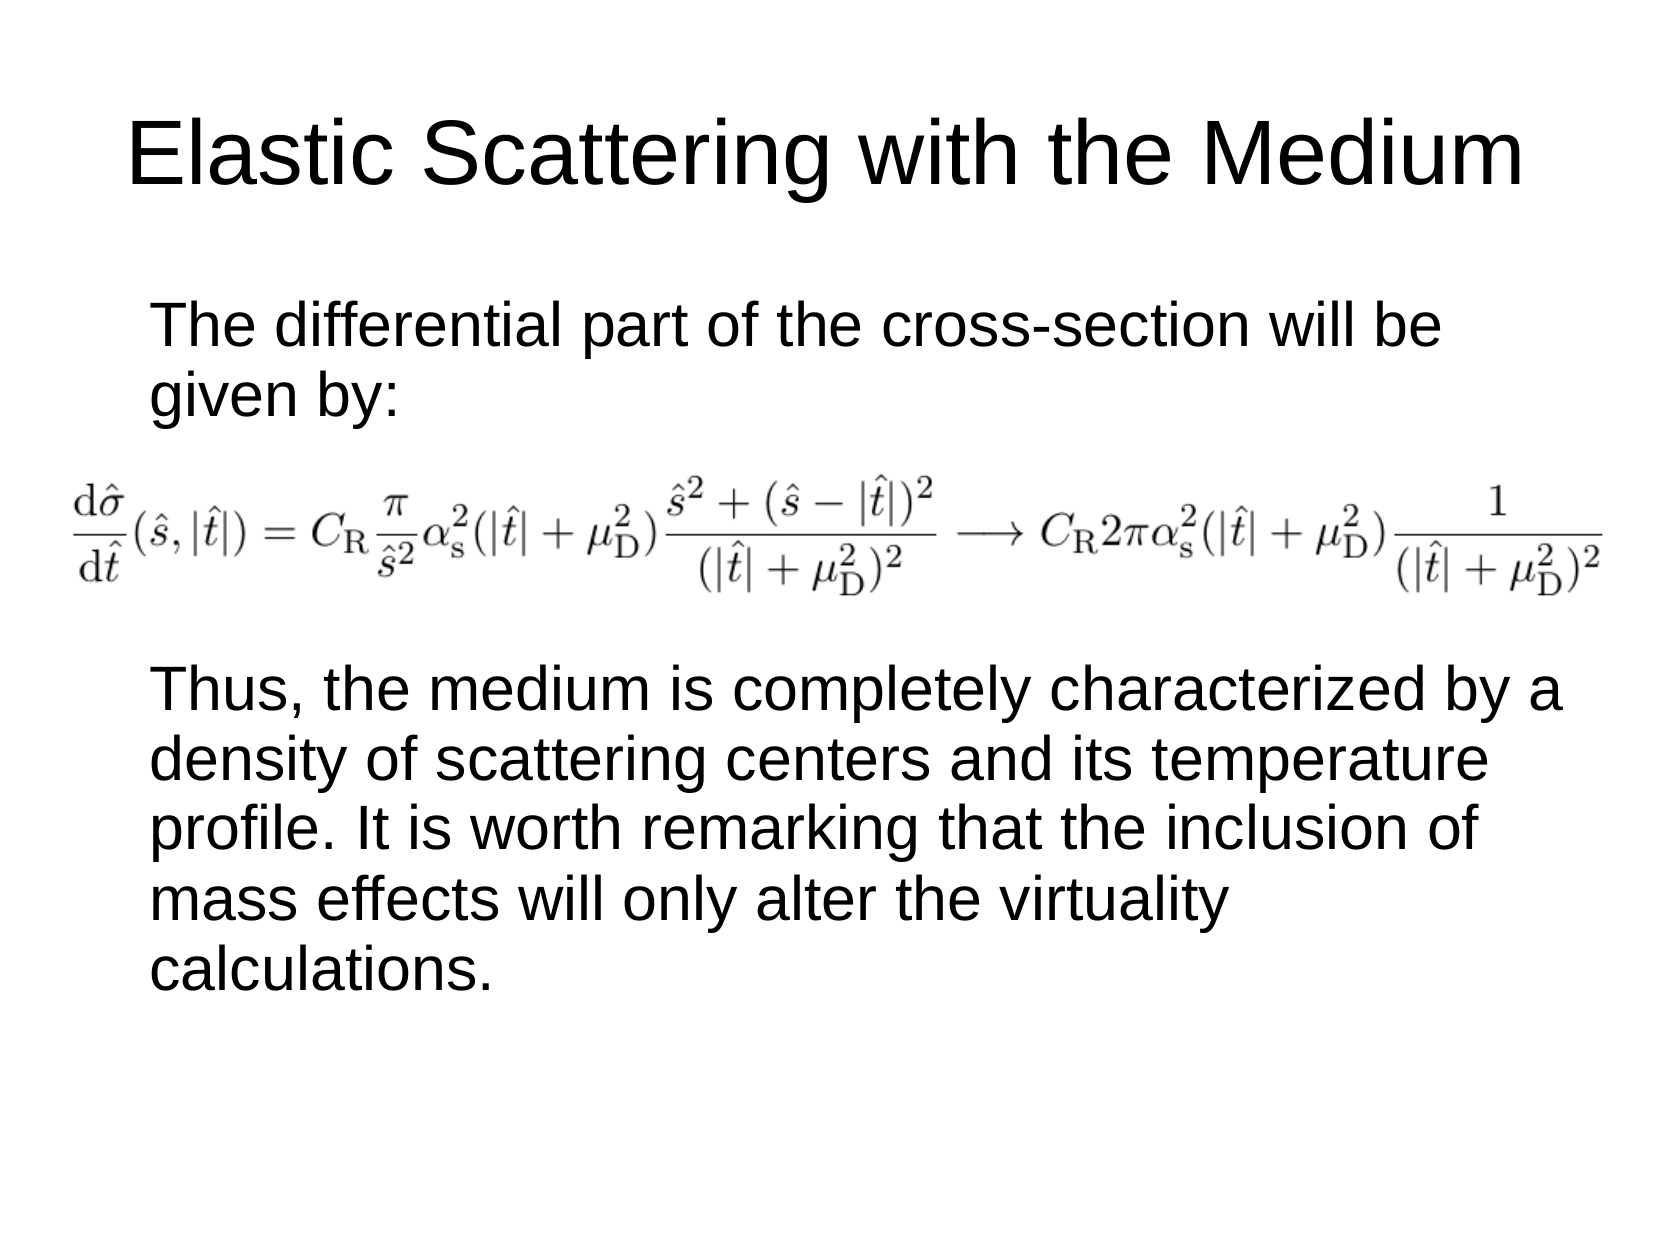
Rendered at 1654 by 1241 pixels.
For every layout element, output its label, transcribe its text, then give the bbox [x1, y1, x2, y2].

title Elastic Scattering with the Medium [82, 49, 1571, 257]
list The differential part of the cross-section will be given by: Thus, the medium is completely characterized by a density of scattering centers and its temperature profile. It is worth remarking that the inclusion of mass effects will only alter the virtuality calculations. [82, 638, 1571, 1010]
picture [47, 462, 1612, 638]
list The differential part of the cross-section will be given by: Thus, the medium is completely characterized by a density of scattering centers and its temperature profile. It is worth remarking that the inclusion of mass effects will only alter the virtuality calculations. [82, 290, 1571, 462]
